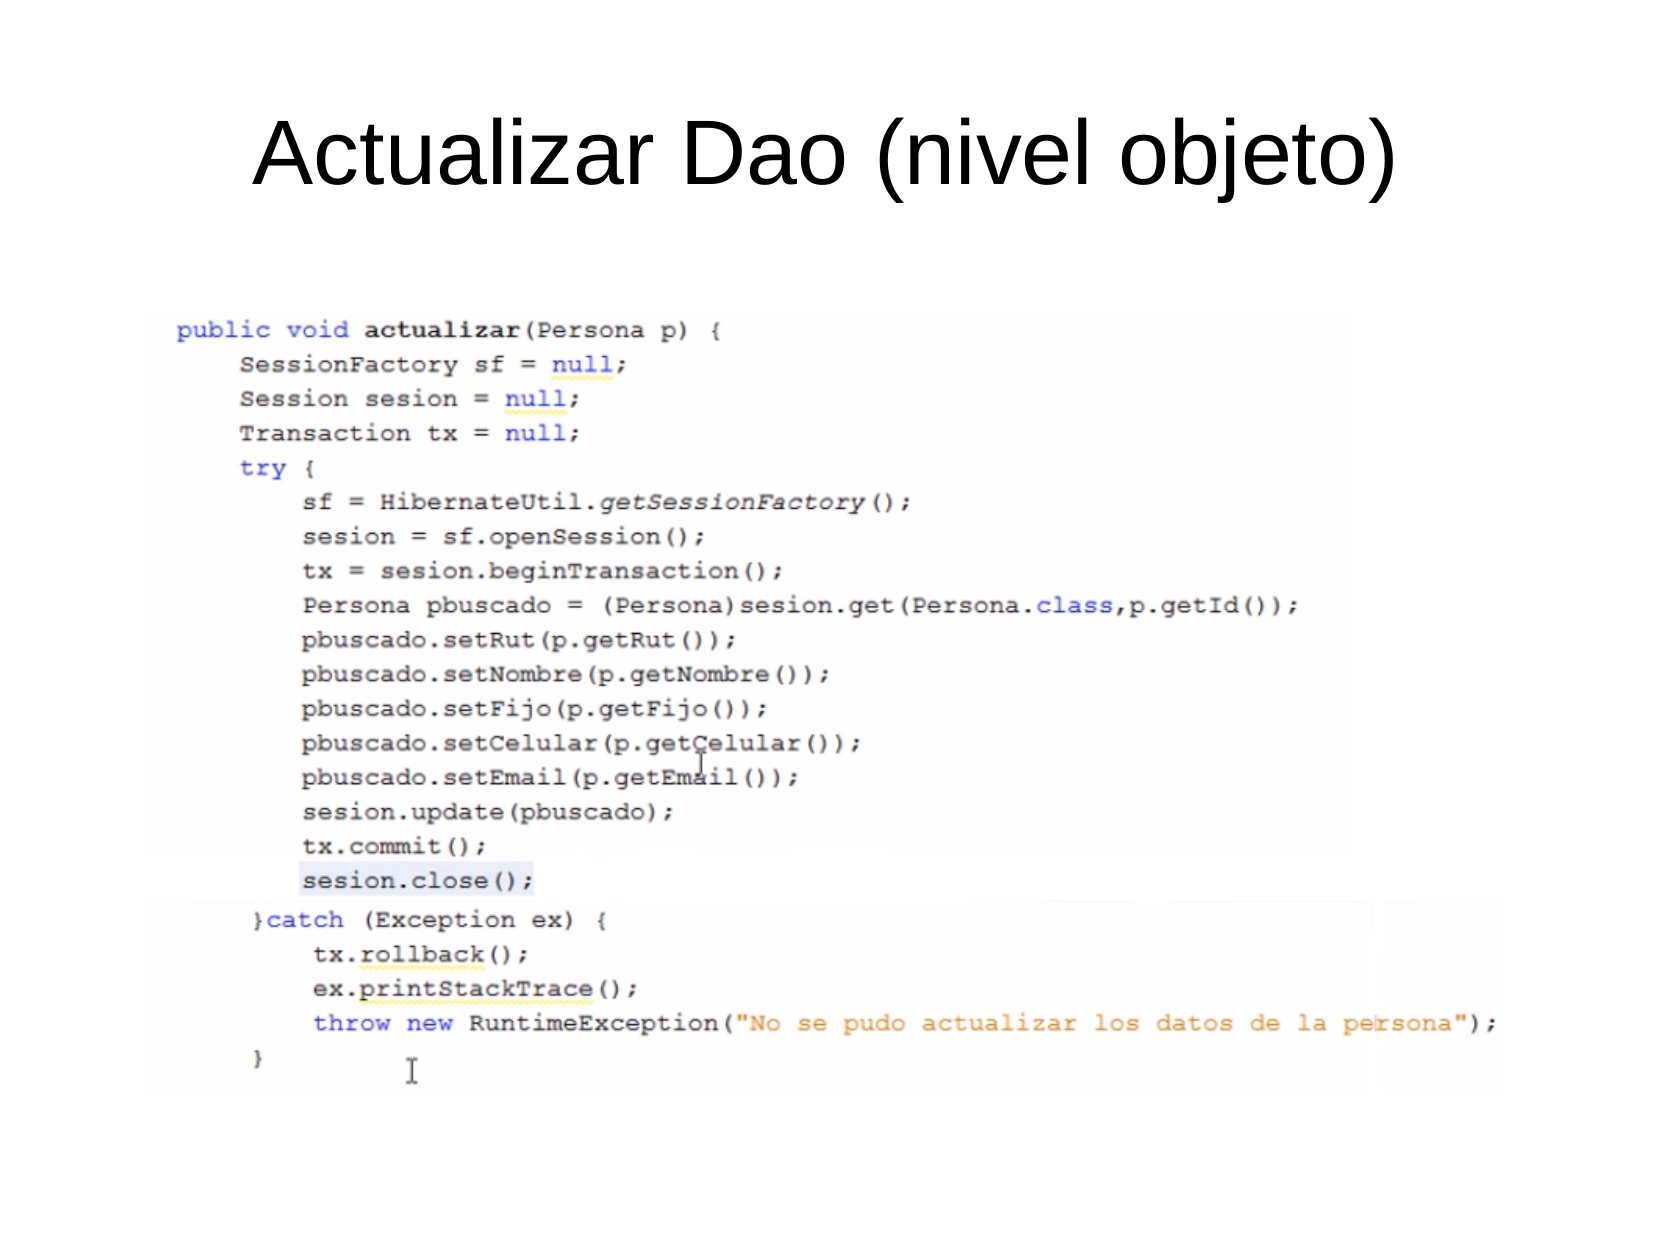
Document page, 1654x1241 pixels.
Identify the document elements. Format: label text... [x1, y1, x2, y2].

picture [143, 306, 1506, 1093]
title Actualizar Dao (nivel objeto) [82, 49, 1571, 257]
